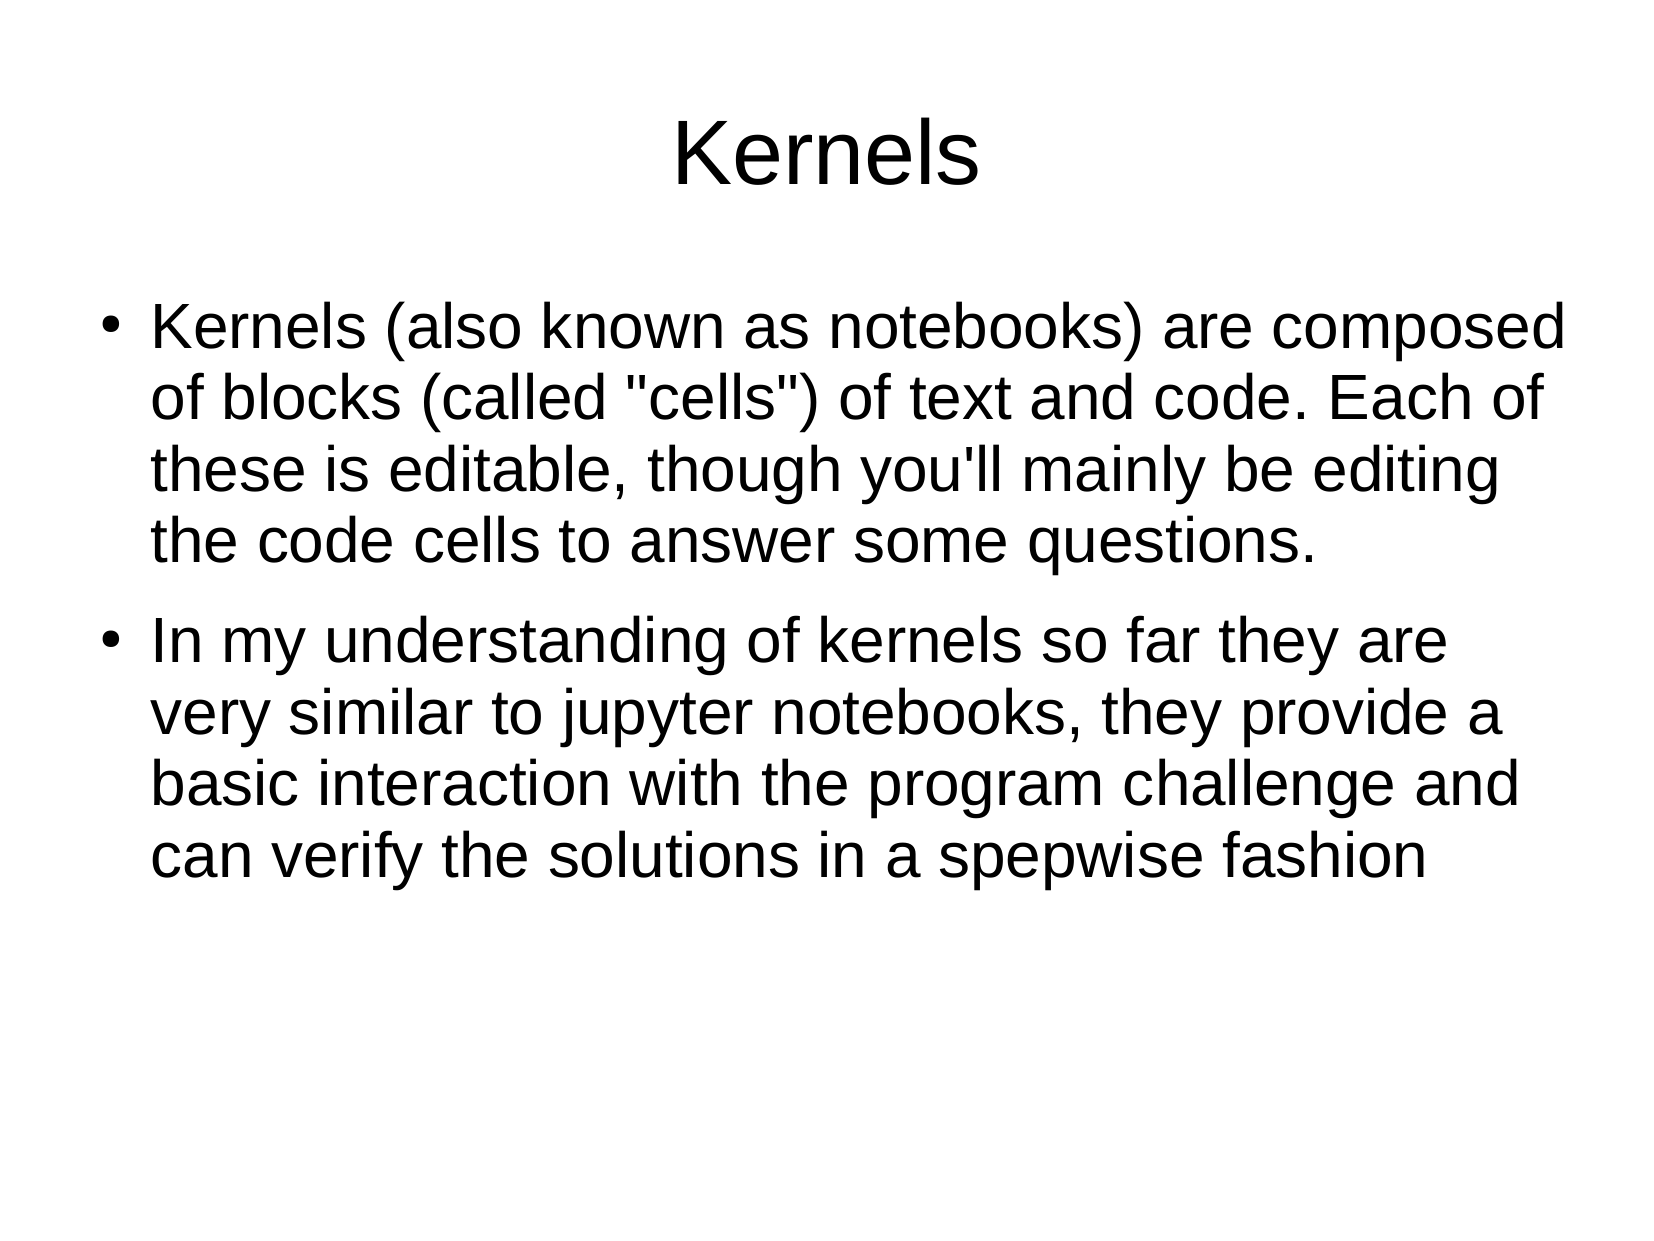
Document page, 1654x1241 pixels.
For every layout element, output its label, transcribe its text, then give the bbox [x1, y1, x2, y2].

list Kernels (also known as notebooks) are composed of blocks (called "cells") of text and code. Each of these is editable, though you'll mainly be editing the code cells to answer some questions. In my understanding of kernels so far they are very similar to jupyter notebooks, they provide a basic interaction with the program challenge and can verify the solutions in a spepwise fashion [82, 290, 1571, 1010]
title Kernels [82, 49, 1571, 257]
